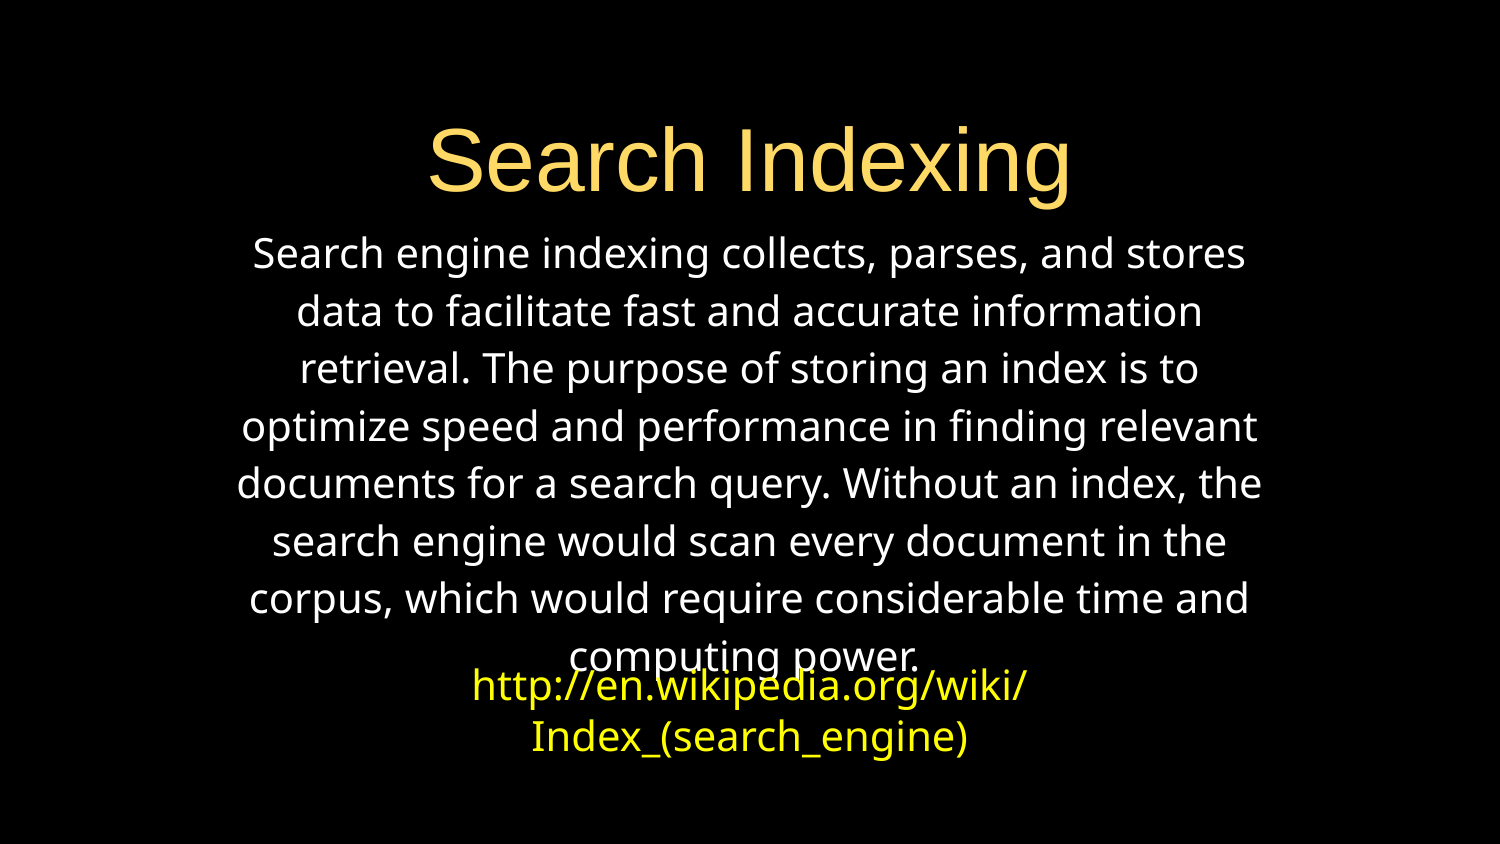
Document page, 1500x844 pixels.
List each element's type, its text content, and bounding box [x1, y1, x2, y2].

text_box Search engine indexing collects, parses, and stores data to facilitate fast and accurate information retrieval. The purpose of storing an index is to optimize speed and performance in finding relevant documents for a search query. Without an index, the search engine would scan every document in the corpus, which would require considerable time and computing power. [222, 248, 1278, 652]
title Search Indexing [106, 76, 1393, 235]
text_box http://en.wikipedia.org/wiki/Index_(search_engine) [253, 680, 1246, 738]
